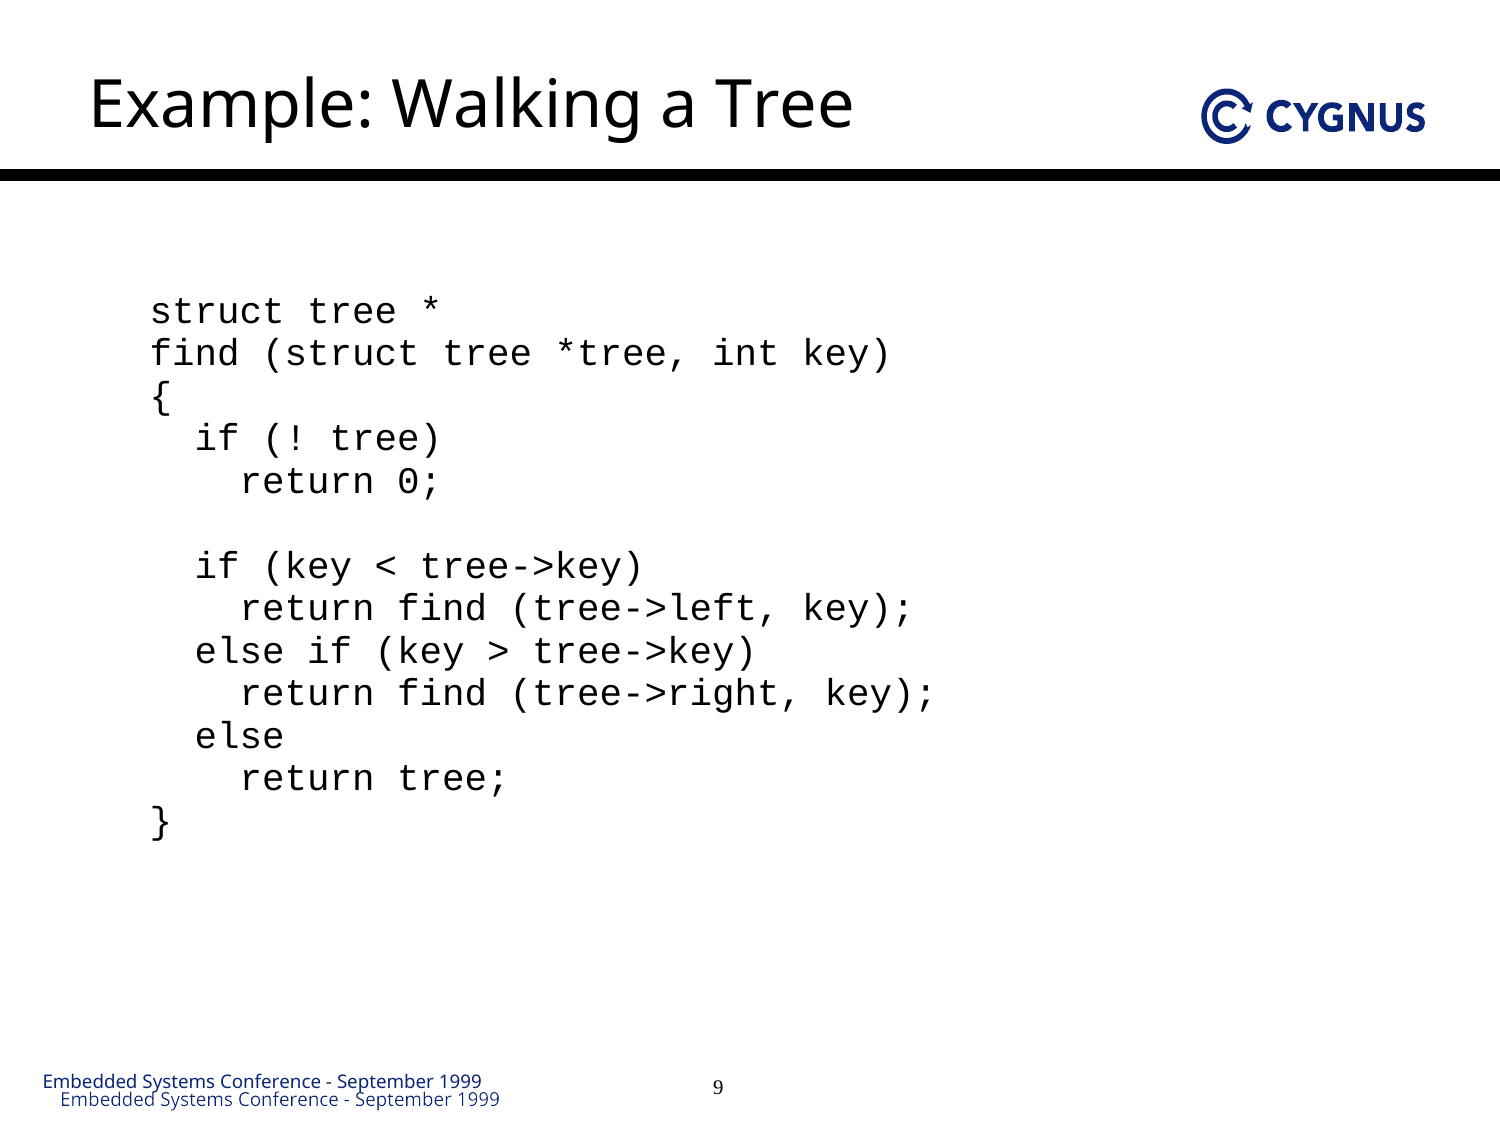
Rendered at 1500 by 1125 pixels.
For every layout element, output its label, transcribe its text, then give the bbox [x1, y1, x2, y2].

text_box struct tree * find (struct tree *tree, int key) { if (! tree) return 0; if (key < tree->key) return find (tree->left, key); else if (key > tree->key) return find (tree->right, key); else return tree; } [134, 284, 953, 853]
title Example: Walking a Tree [88, 62, 1189, 134]
